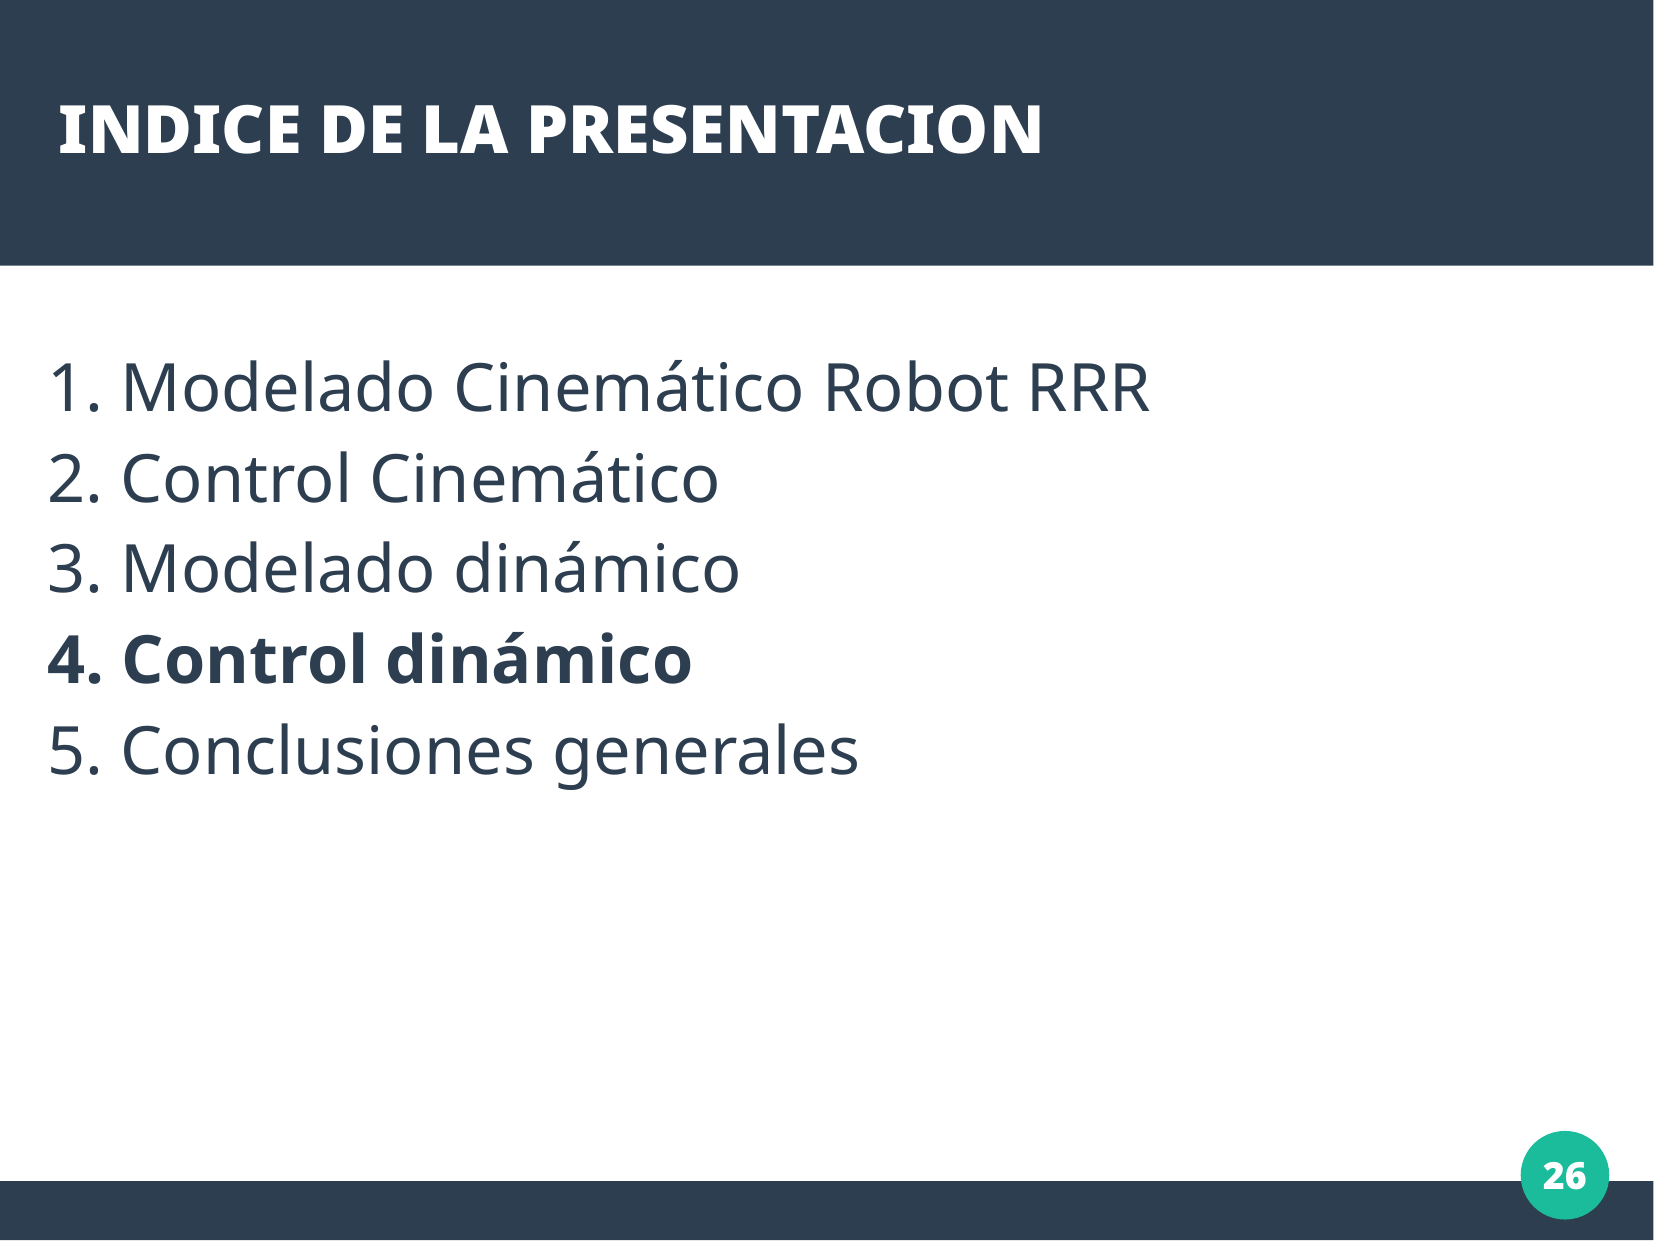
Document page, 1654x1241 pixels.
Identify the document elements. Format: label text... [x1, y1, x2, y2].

title INDICE DE LA PRESENTACION [59, 49, 1595, 207]
subtitle 1. Modelado Cinemático Robot RRR 2. Control Cinemático 3. Modelado dinámico 4. Control dinámico 5. Conclusiones generales [47, 153, 1583, 981]
